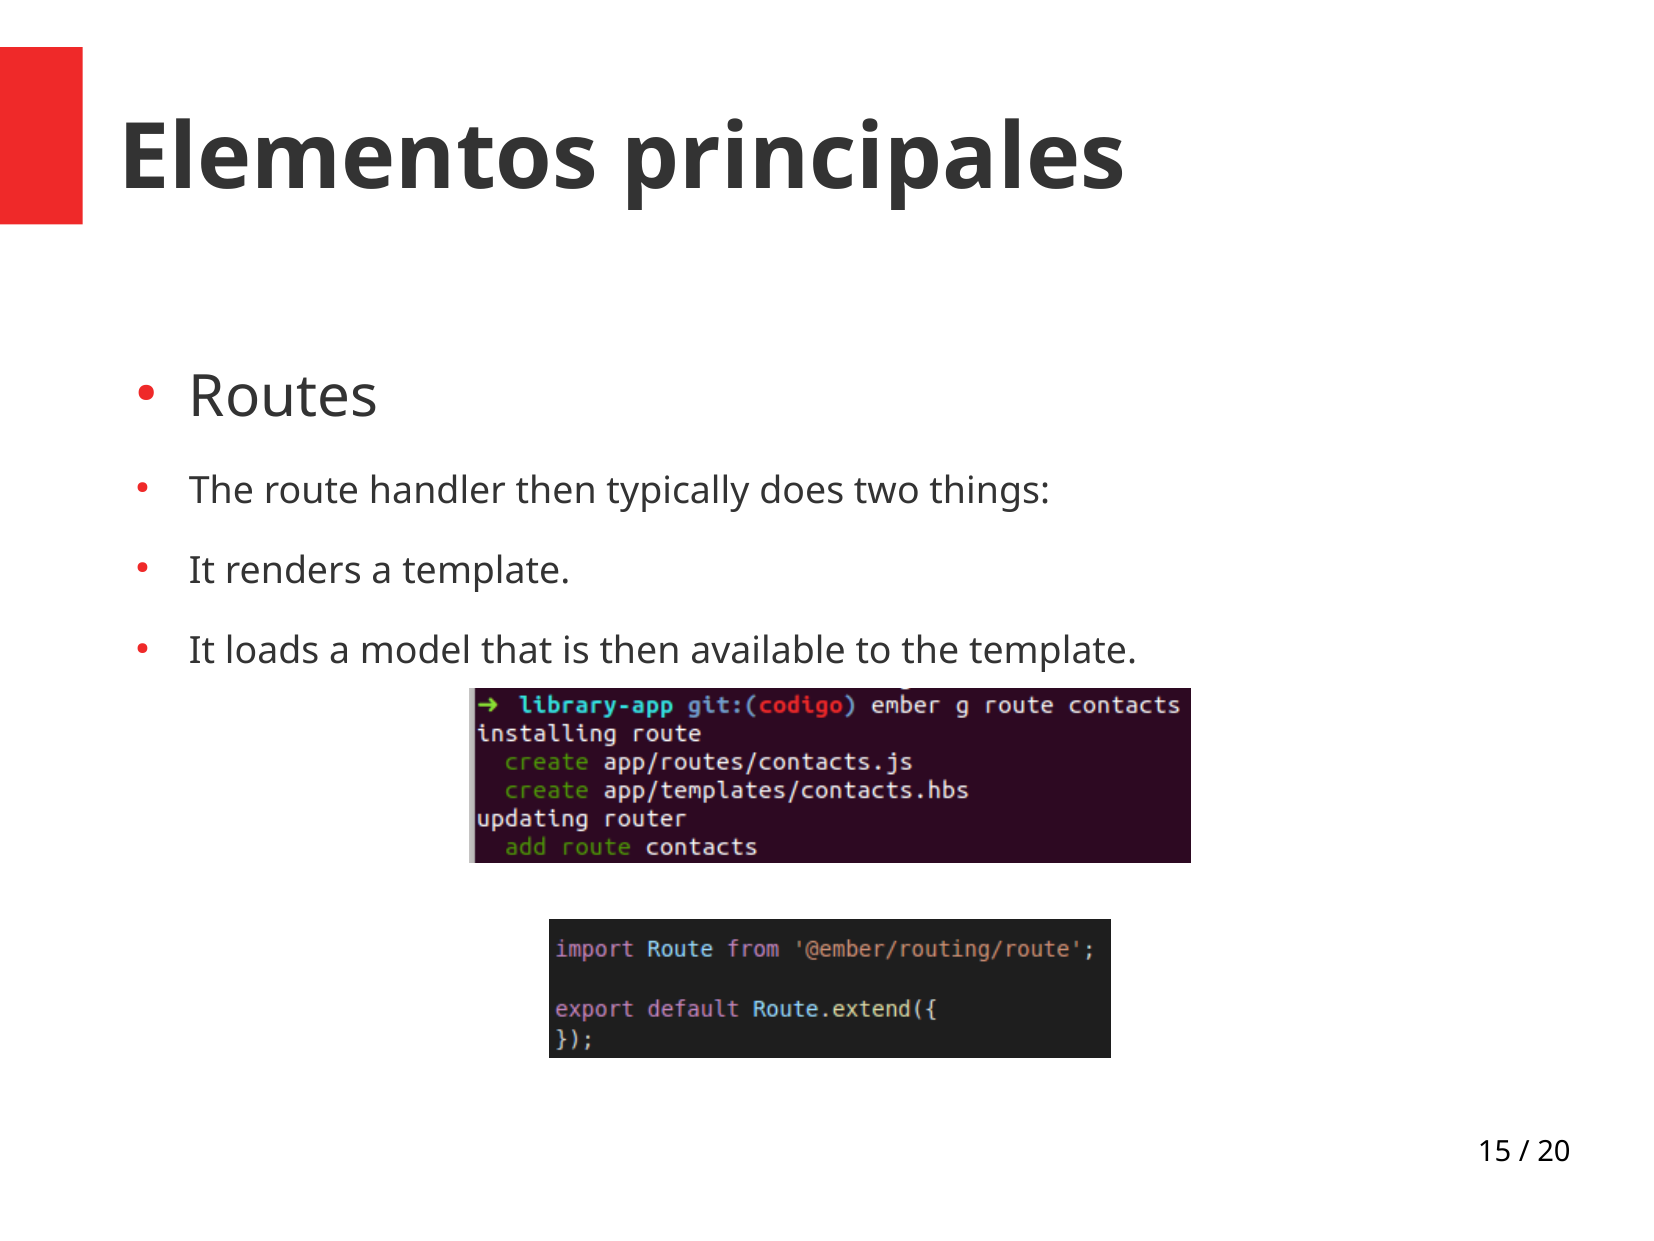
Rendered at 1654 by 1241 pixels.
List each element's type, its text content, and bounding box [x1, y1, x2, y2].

picture [549, 919, 1111, 1058]
title Elementos principales [118, 49, 1571, 257]
list Routes The route handler then typically does two things: It renders a template. It loads a model that is then available to the template. [118, 354, 1536, 1074]
picture [469, 688, 1191, 863]
